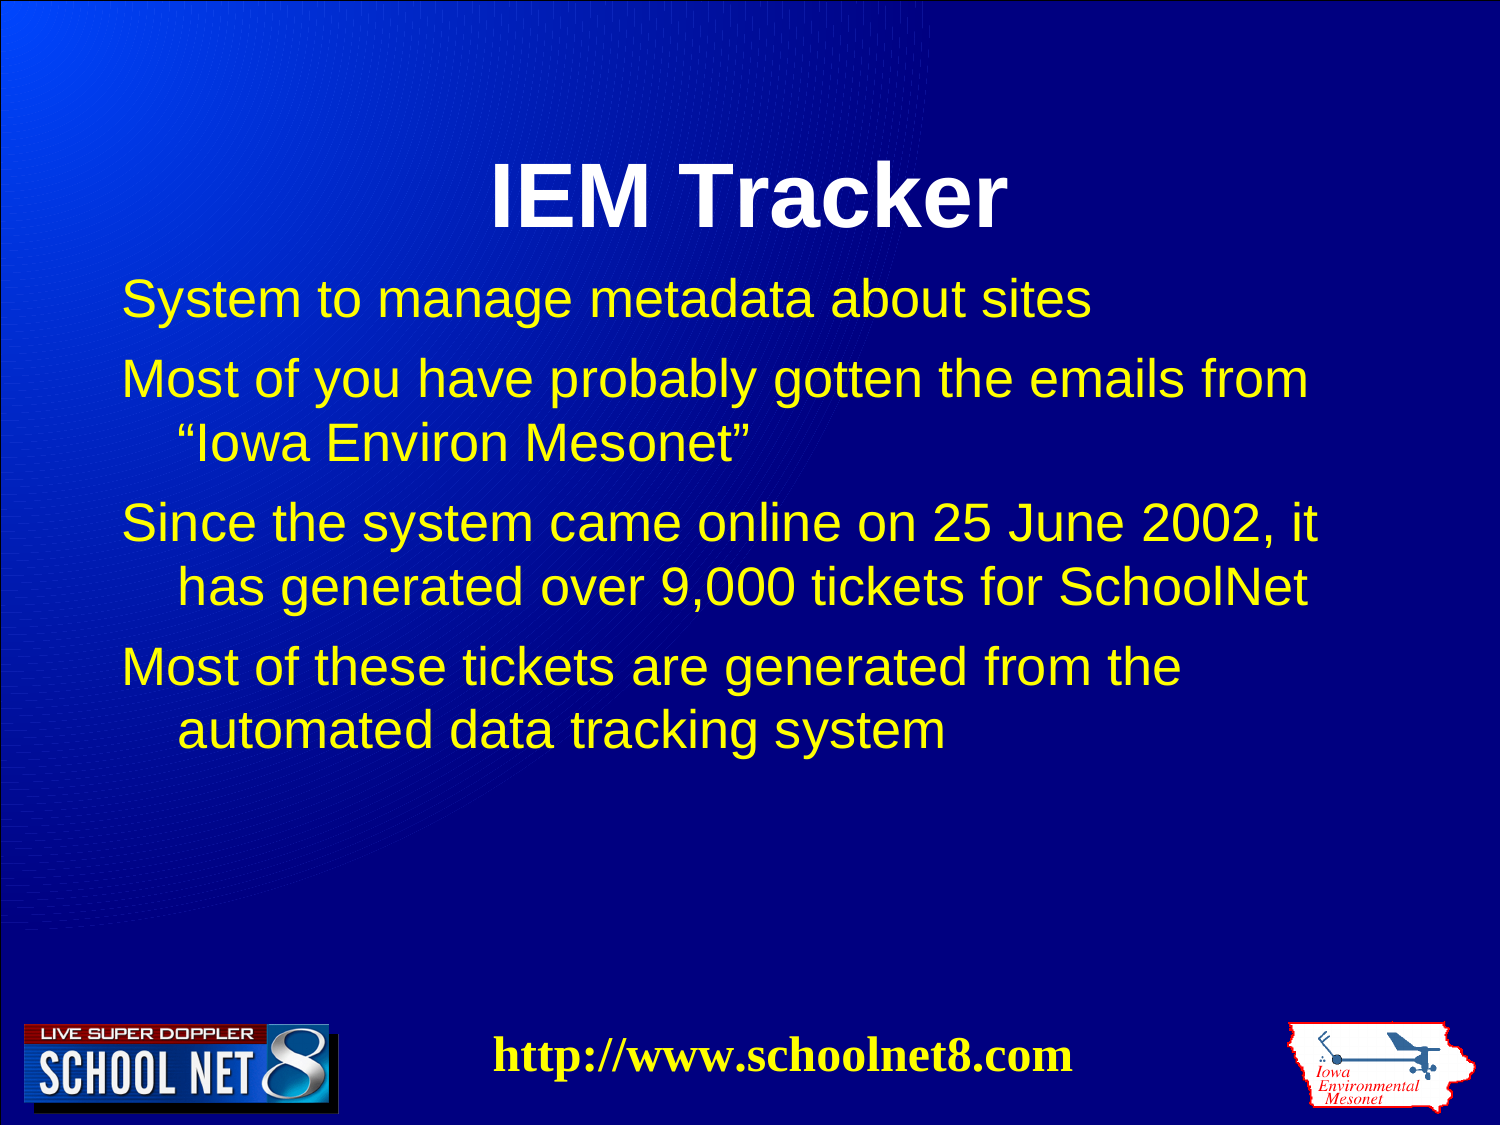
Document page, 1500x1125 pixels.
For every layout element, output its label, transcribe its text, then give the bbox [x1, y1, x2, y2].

picture [1287, 1021, 1476, 1114]
title IEM Tracker [112, 99, 1388, 288]
picture [24, 1024, 329, 1103]
list System to manage metadata about sites Most of you have probably gotten the emails from “Iowa Environ Mesonet” Since the system came online on 25 June 2002, it has generated over 9,000 tickets for SchoolNet Most of these tickets are generated from the automated data tracking system [106, 258, 1382, 934]
